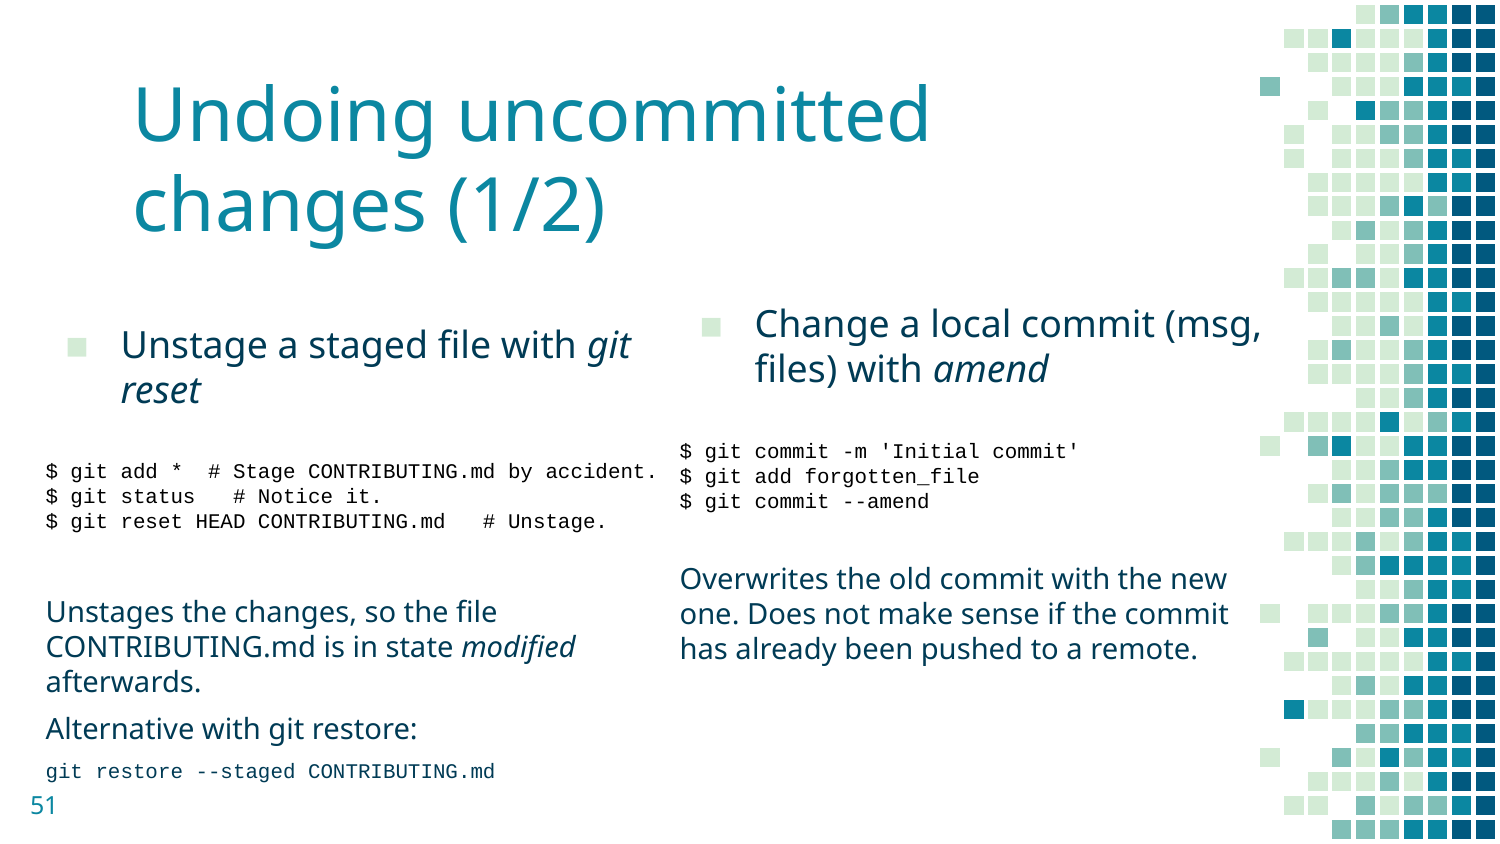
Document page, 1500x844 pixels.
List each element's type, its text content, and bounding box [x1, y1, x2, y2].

list Unstage a staged file with git reset $ git add * # Stage CONTRIBUTING.md by accident. $ git status # Notice it. $ git reset HEAD CONTRIBUTING.md # Unstage. Unstages the changes, so the file CONTRIBUTING.md is in state modified afterwards. Alternative with git restore: git restore --staged CONTRIBUTING.md [30, 305, 675, 795]
list Change a local commit (msg, files) with amend $ git commit -m 'Initial commit' $ git add forgotten_file $ git commit --amend Overwrites the old commit with the new one. Does not make sense if the commit has already been pushed to a remote. [664, 285, 1288, 775]
title Undoing uncommitted changes (1/2) [117, 121, 1227, 262]
slide_number <number> [15, 774, 105, 839]
